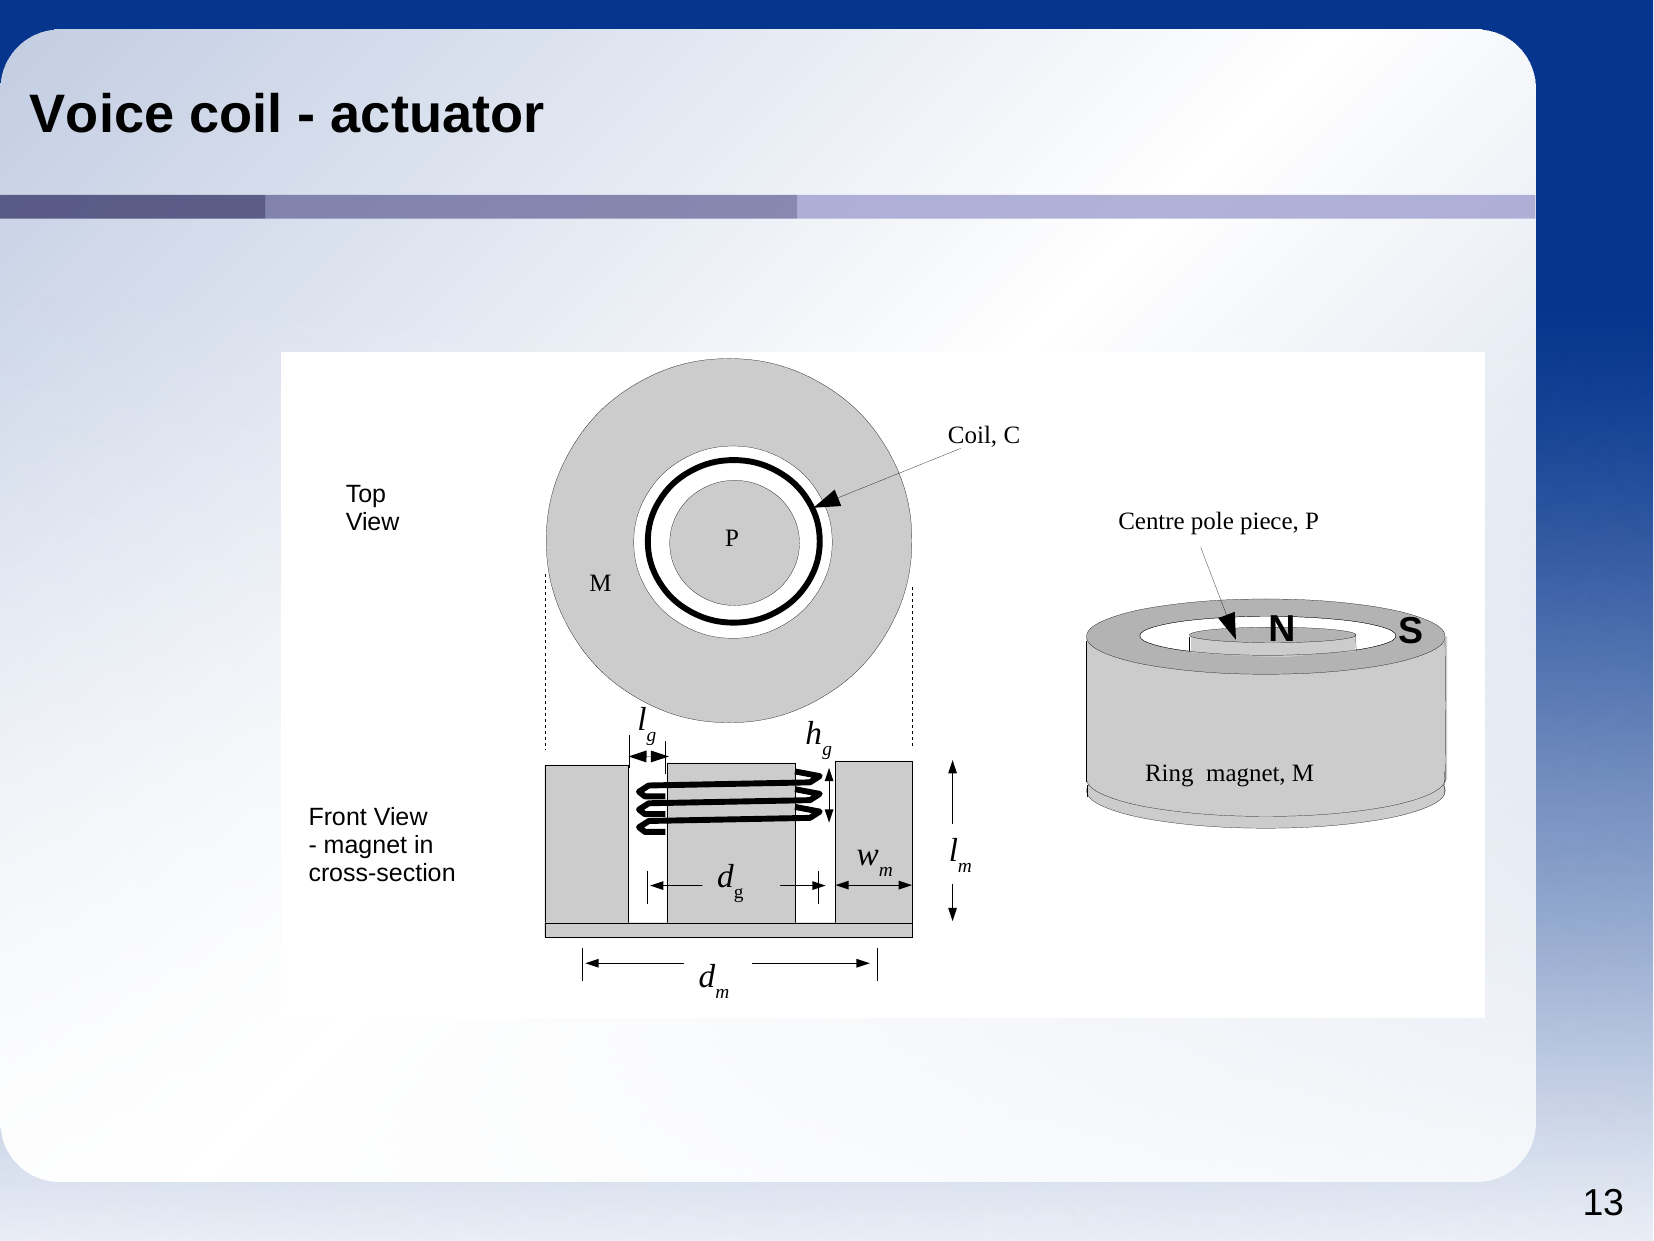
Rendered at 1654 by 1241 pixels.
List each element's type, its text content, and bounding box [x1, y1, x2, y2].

title Voice coil - actuator [29, 49, 1506, 178]
chart [280, 352, 1486, 1019]
picture [0, 0, 1654, 1241]
